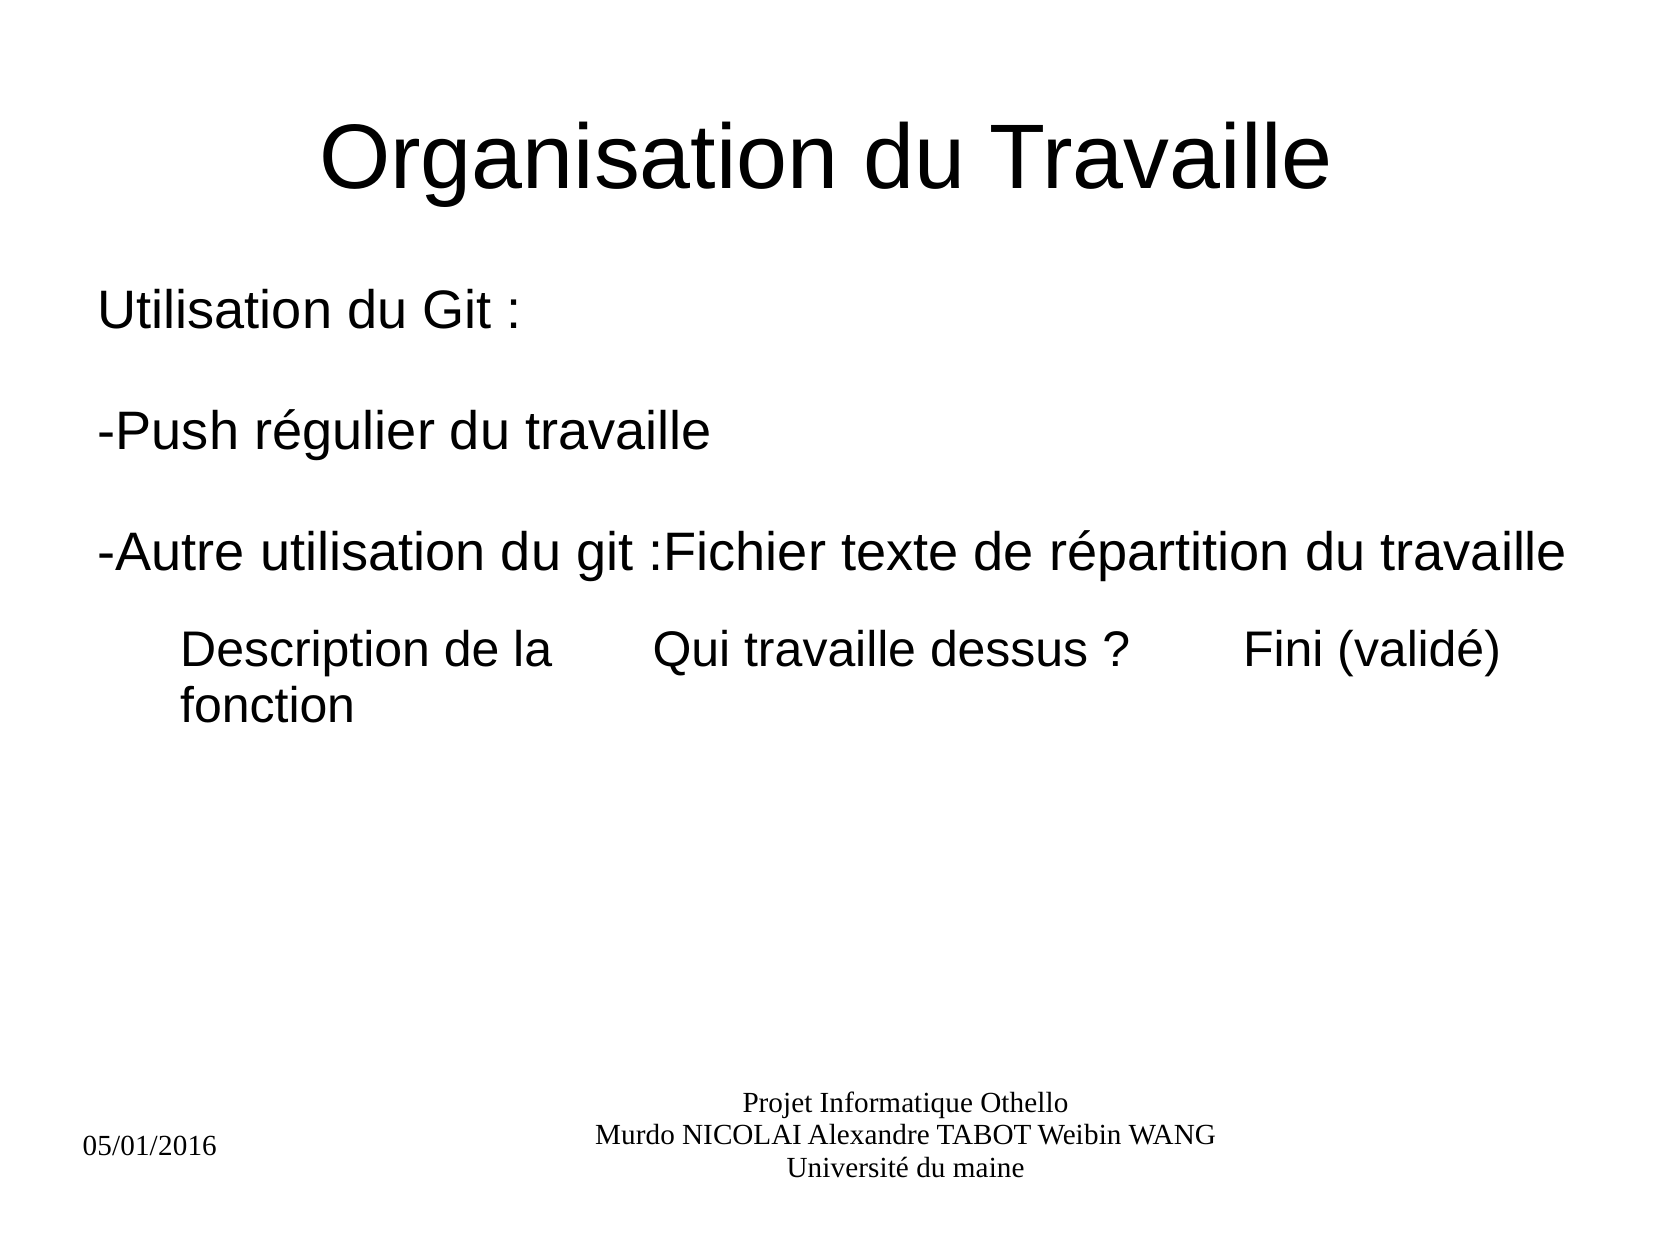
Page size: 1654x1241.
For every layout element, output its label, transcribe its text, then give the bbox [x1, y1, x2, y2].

title Organisation du Travaille [82, 52, 1571, 260]
text_box Description de la fonction [165, 662, 697, 742]
text_box Fini (validé) [1228, 662, 1554, 686]
text_box Utilisation du Git : -Push régulier du travaille -Autre utilisation du git :Fichier texte de répartition du travaille [82, 271, 1595, 662]
text_box Qui travaille dessus ? [637, 662, 1228, 686]
